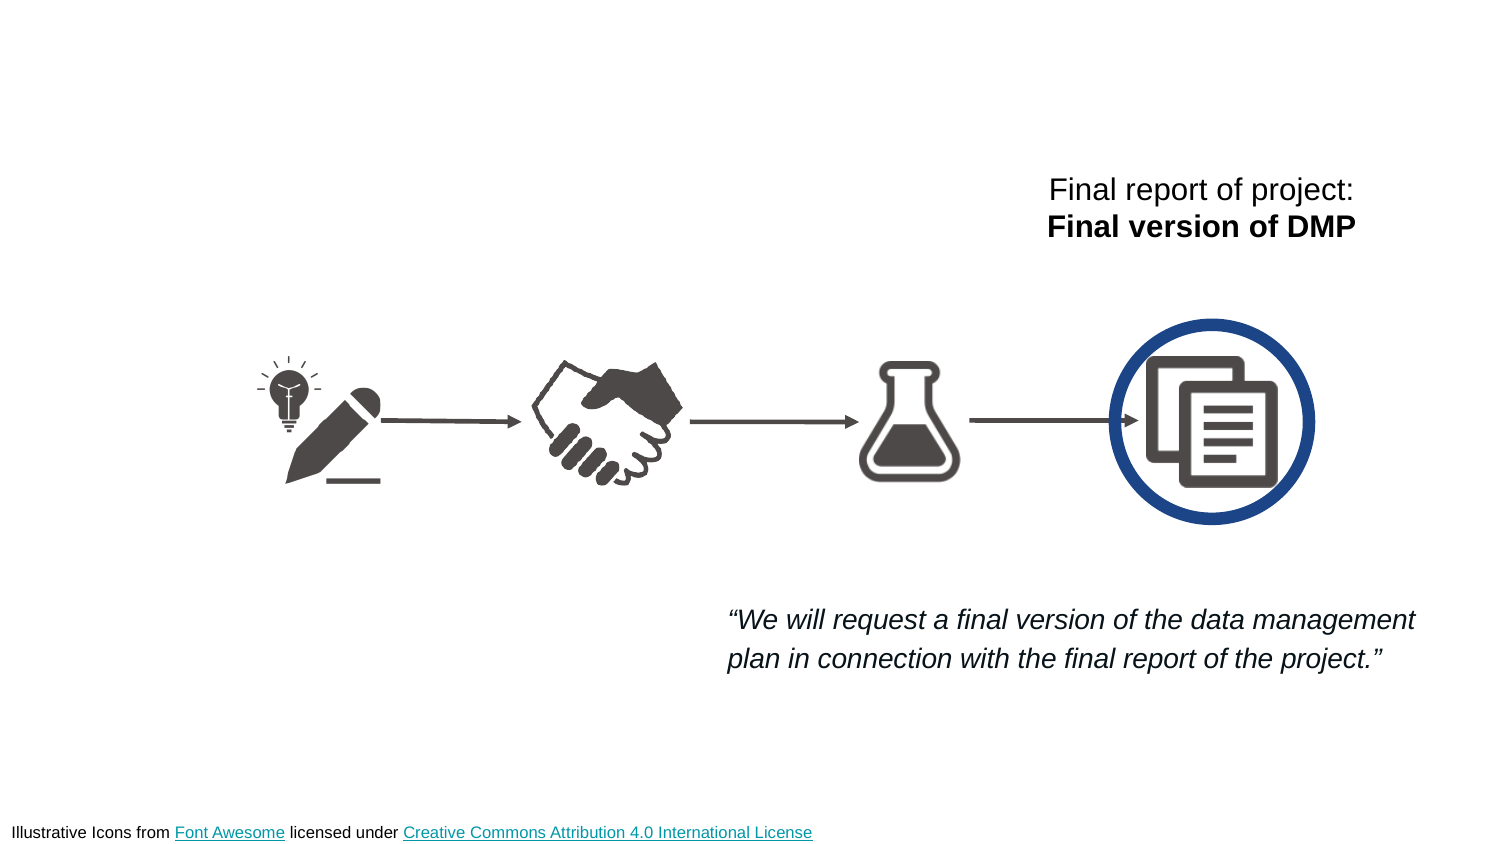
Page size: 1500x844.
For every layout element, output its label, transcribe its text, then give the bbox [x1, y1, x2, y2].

picture [521, 340, 690, 504]
text_box Final report of project: Final version of DMP [921, 154, 1482, 259]
text_box Illustrative Icons from Font Awesome licensed under Creative Commons Attribution 4.0 International License [0, 783, 1240, 844]
picture [1146, 356, 1278, 488]
picture [859, 361, 961, 483]
text_box “We will request a final version of the data management plan in connection with the final report of the project.” [712, 581, 1482, 689]
picture [257, 356, 381, 484]
